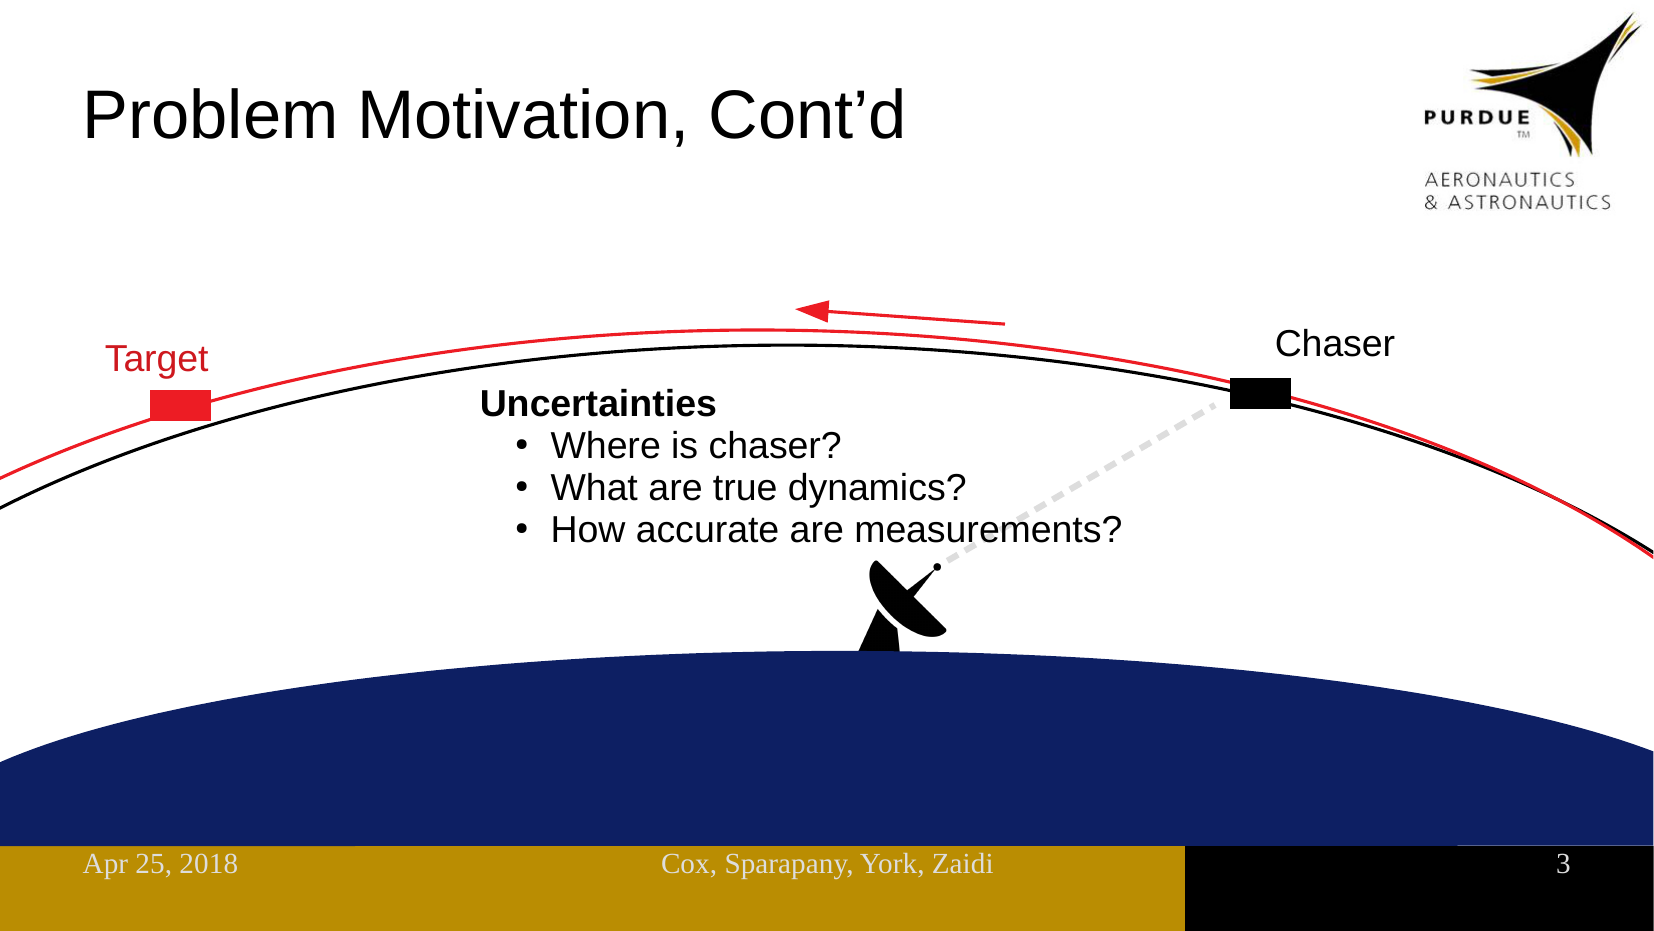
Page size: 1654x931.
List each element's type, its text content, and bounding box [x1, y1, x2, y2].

text_box [150, 391, 211, 421]
picture [843, 600, 961, 652]
text_box Uncertainties Where is chaser? What are true dynamics? How accurate are measurements? [465, 375, 1201, 600]
picture [1415, 0, 1654, 218]
text_box [0, 650, 1654, 847]
text_box Target [90, 330, 271, 391]
text_box [1230, 378, 1291, 409]
title Problem Motivation, Cont’d [82, 37, 1571, 193]
text_box Chaser [1260, 315, 1441, 376]
